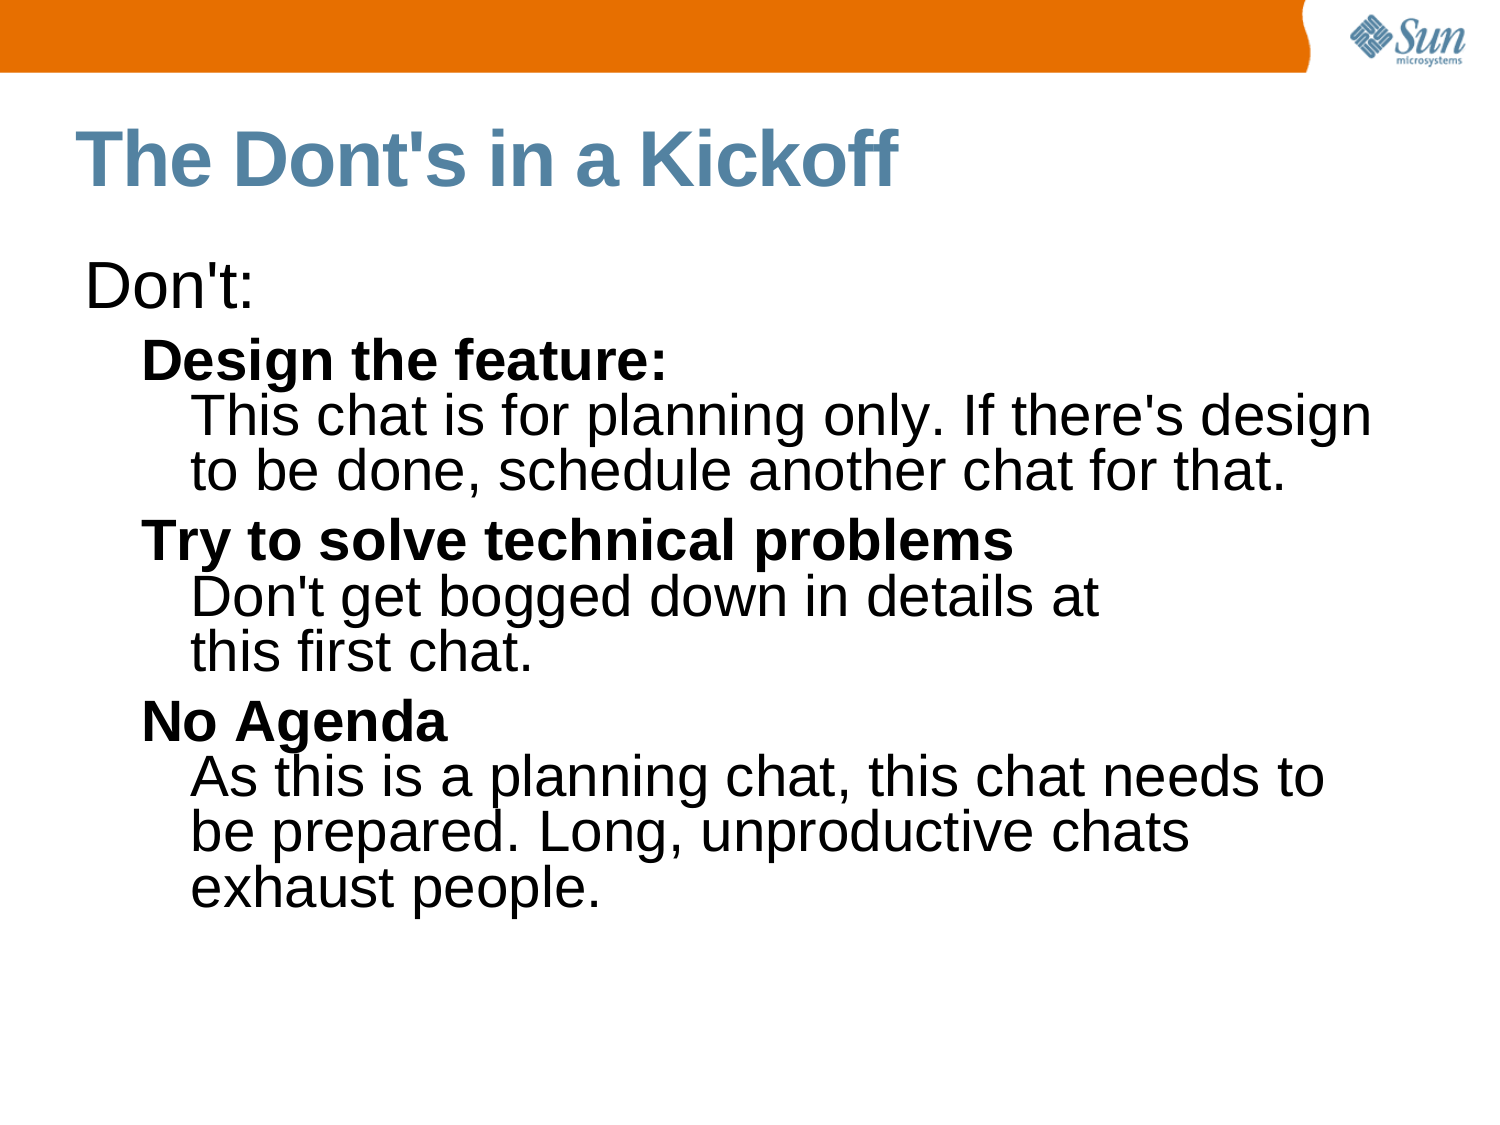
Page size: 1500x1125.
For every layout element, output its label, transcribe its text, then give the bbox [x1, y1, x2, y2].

title The Dont's in a Kickoff [75, 122, 1438, 228]
picture [0, 0, 1500, 75]
list Don't: Design the feature: This chat is for planning only. If there's design to be done, schedule another chat for that. Try to solve technical problems Don't get bogged down in details at this first chat. No Agenda As this is a planning chat, this chat needs to be prepared. Long, unproductive chats exhaust people. [64, 257, 1402, 1017]
